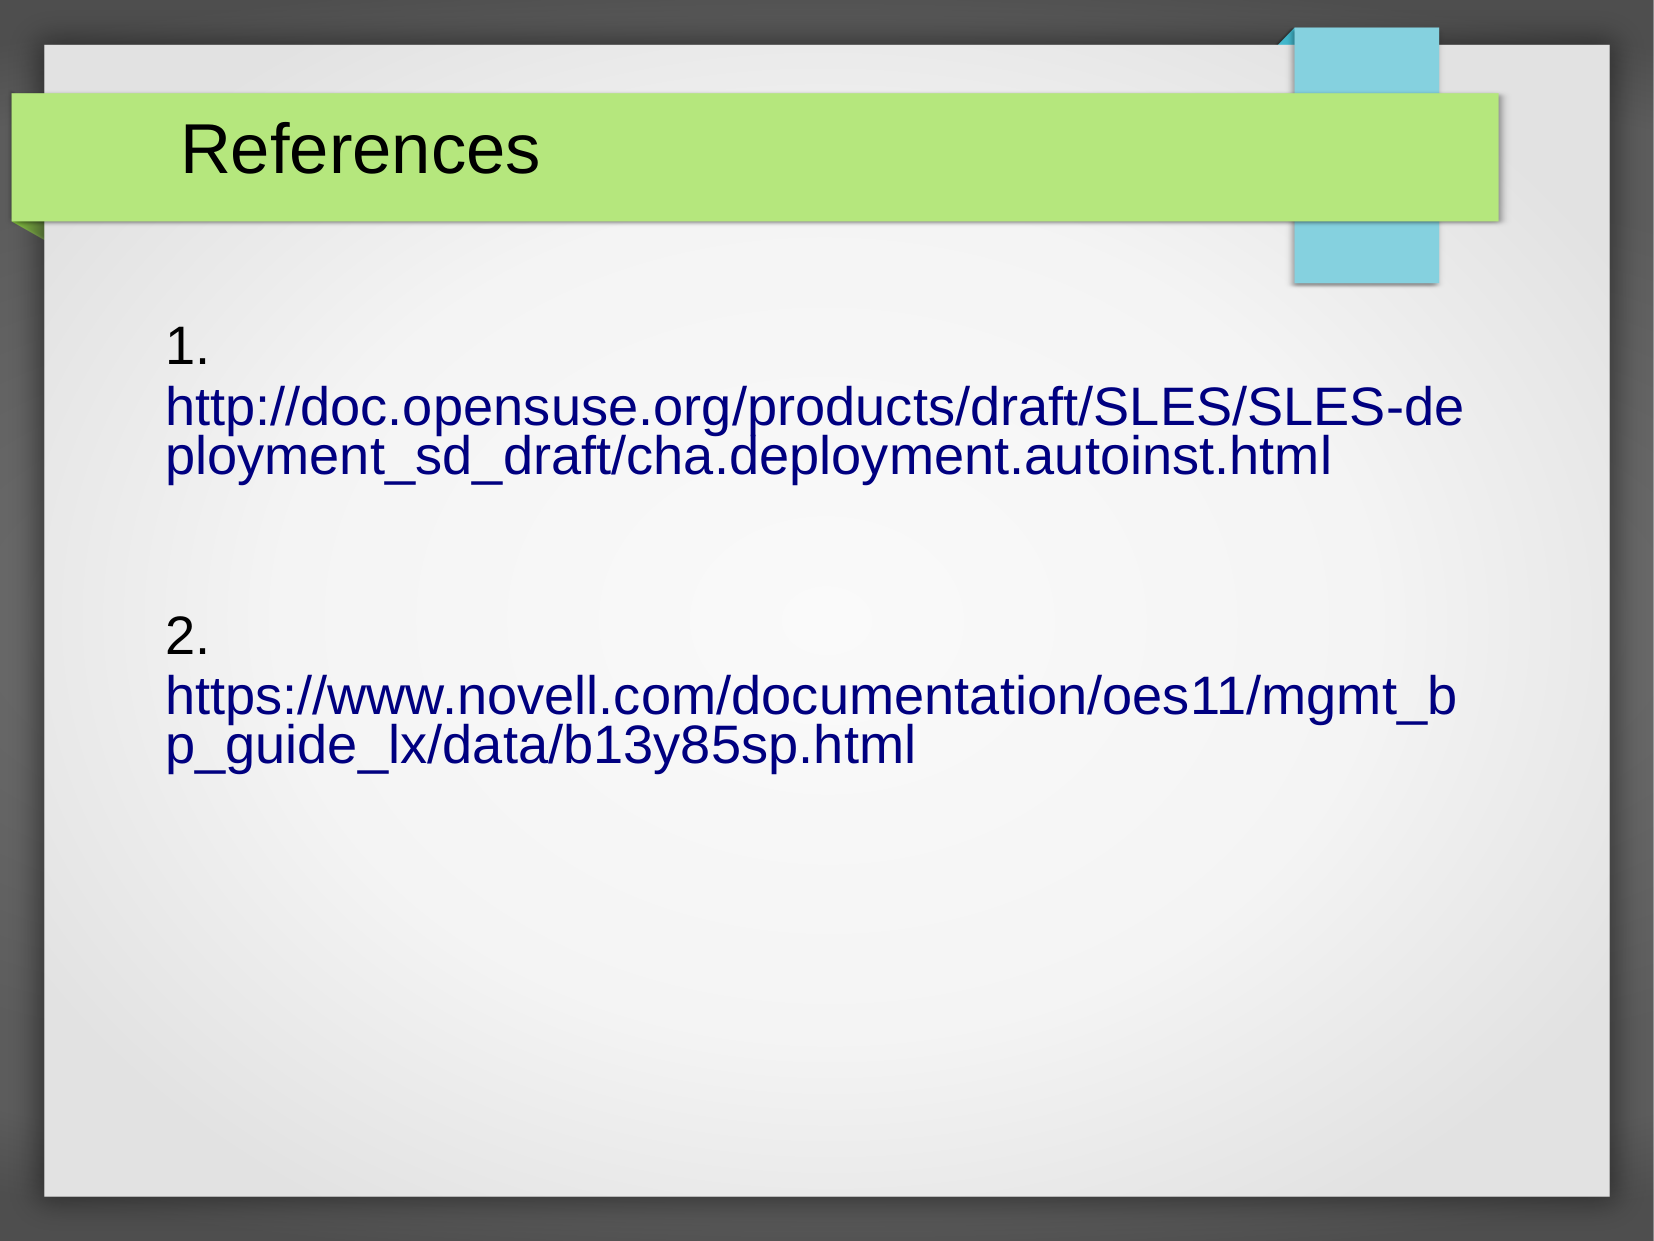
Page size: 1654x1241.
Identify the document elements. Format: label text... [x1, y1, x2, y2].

picture [0, 0, 1654, 1241]
title References [180, 90, 1268, 209]
list 1. http://doc.opensuse.org/products/draft/SLES/SLES-deployment_sd_draft/cha.deployment.autoinst.html 2. https://www.novell.com/documentation/oes11/mgmt_bp_guide_lx/data/b13y85sp.html [165, 315, 1489, 1036]
